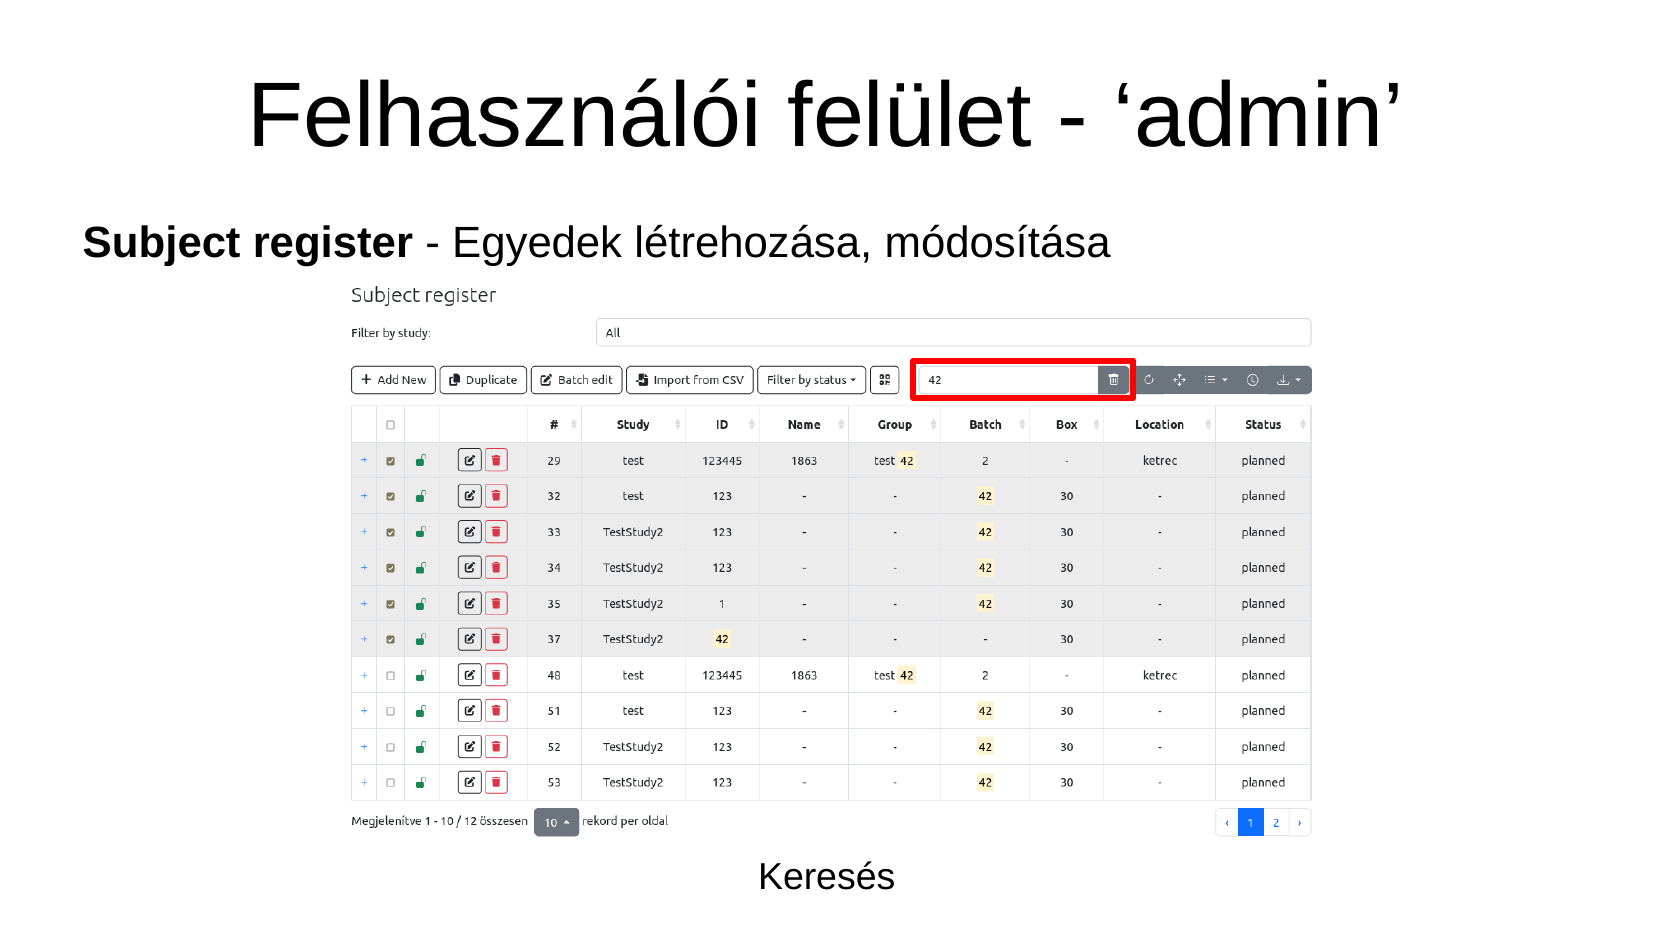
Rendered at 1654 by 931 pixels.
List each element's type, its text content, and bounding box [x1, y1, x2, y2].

picture [337, 276, 1317, 847]
title Felhasználói felület - ‘admin’ [82, 37, 1571, 193]
list Subject register - Egyedek létrehozása, módosítása [82, 217, 1571, 301]
